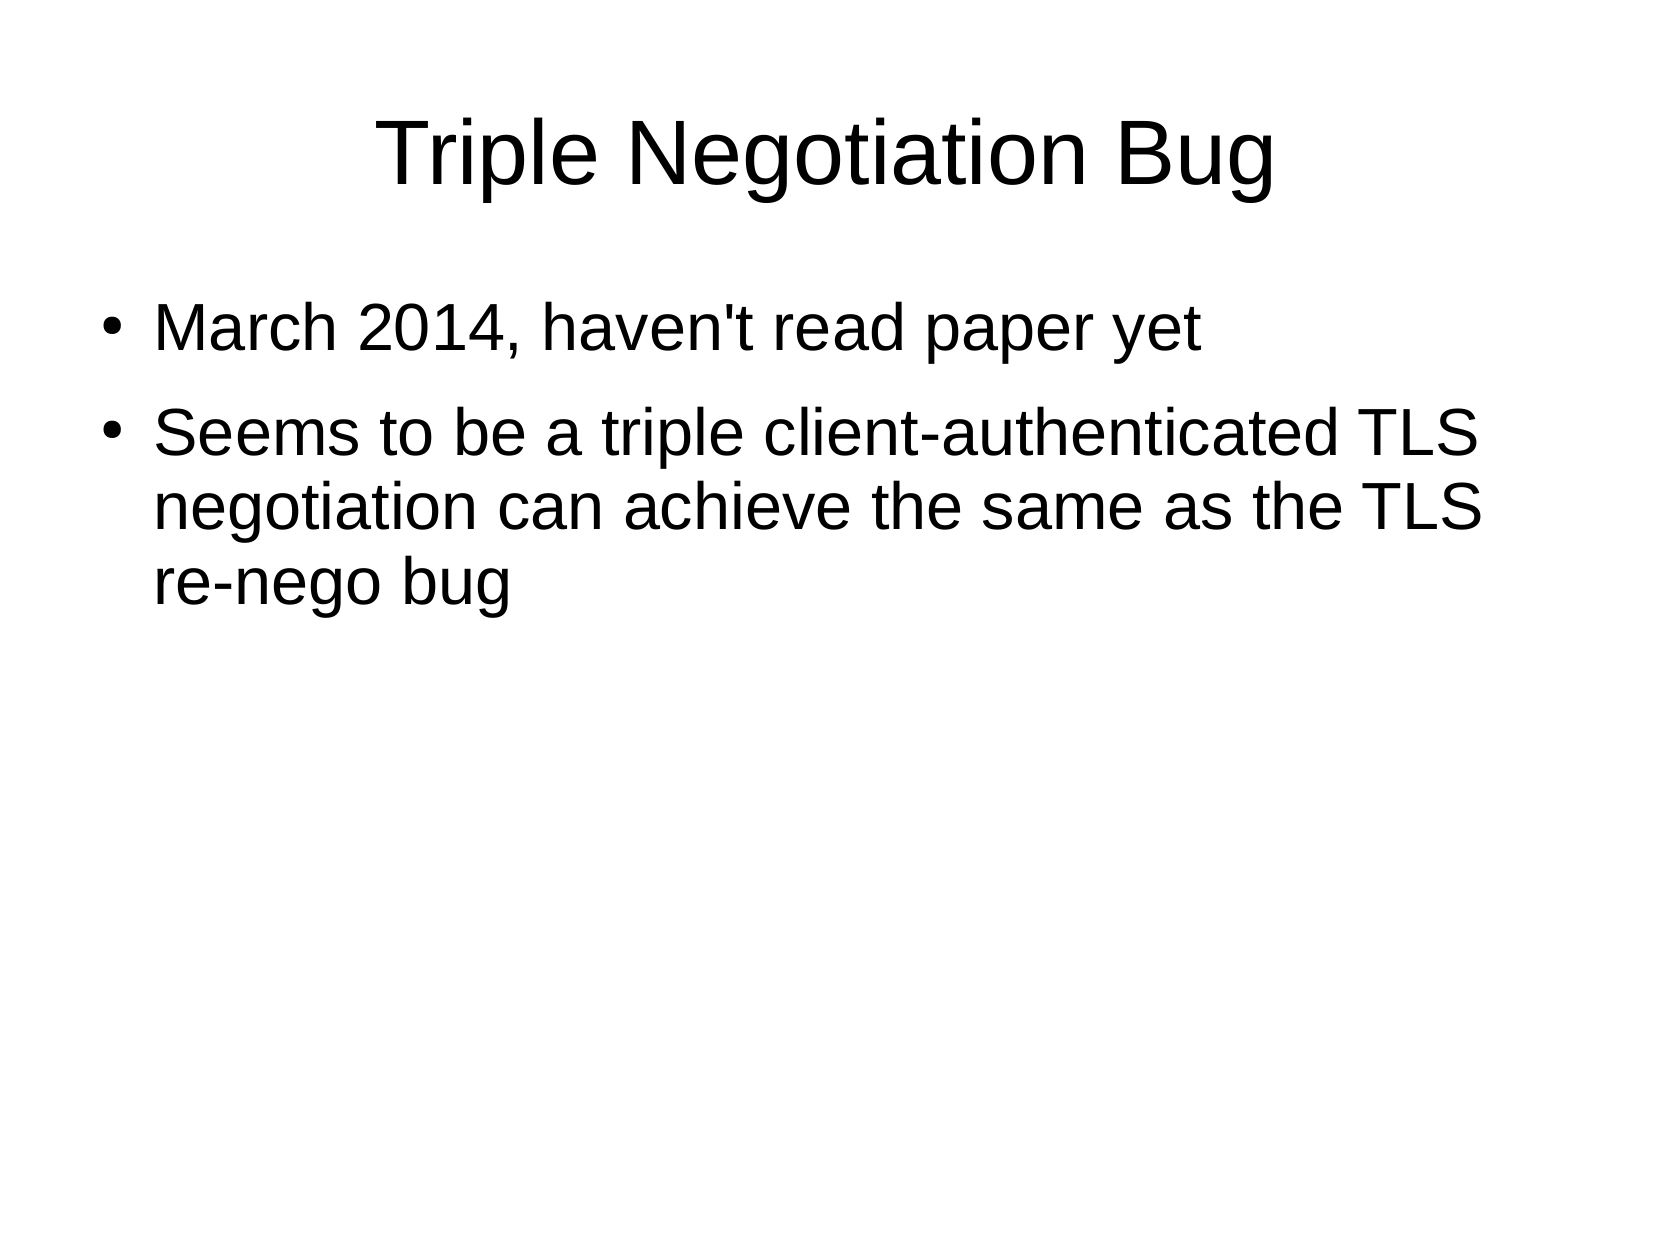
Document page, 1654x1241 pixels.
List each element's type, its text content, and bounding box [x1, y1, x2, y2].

list March 2014, haven't read paper yet Seems to be a triple client-authenticated TLS negotiation can achieve the same as the TLS re-nego bug [82, 290, 1538, 1010]
title Triple Negotiation Bug [82, 49, 1571, 257]
